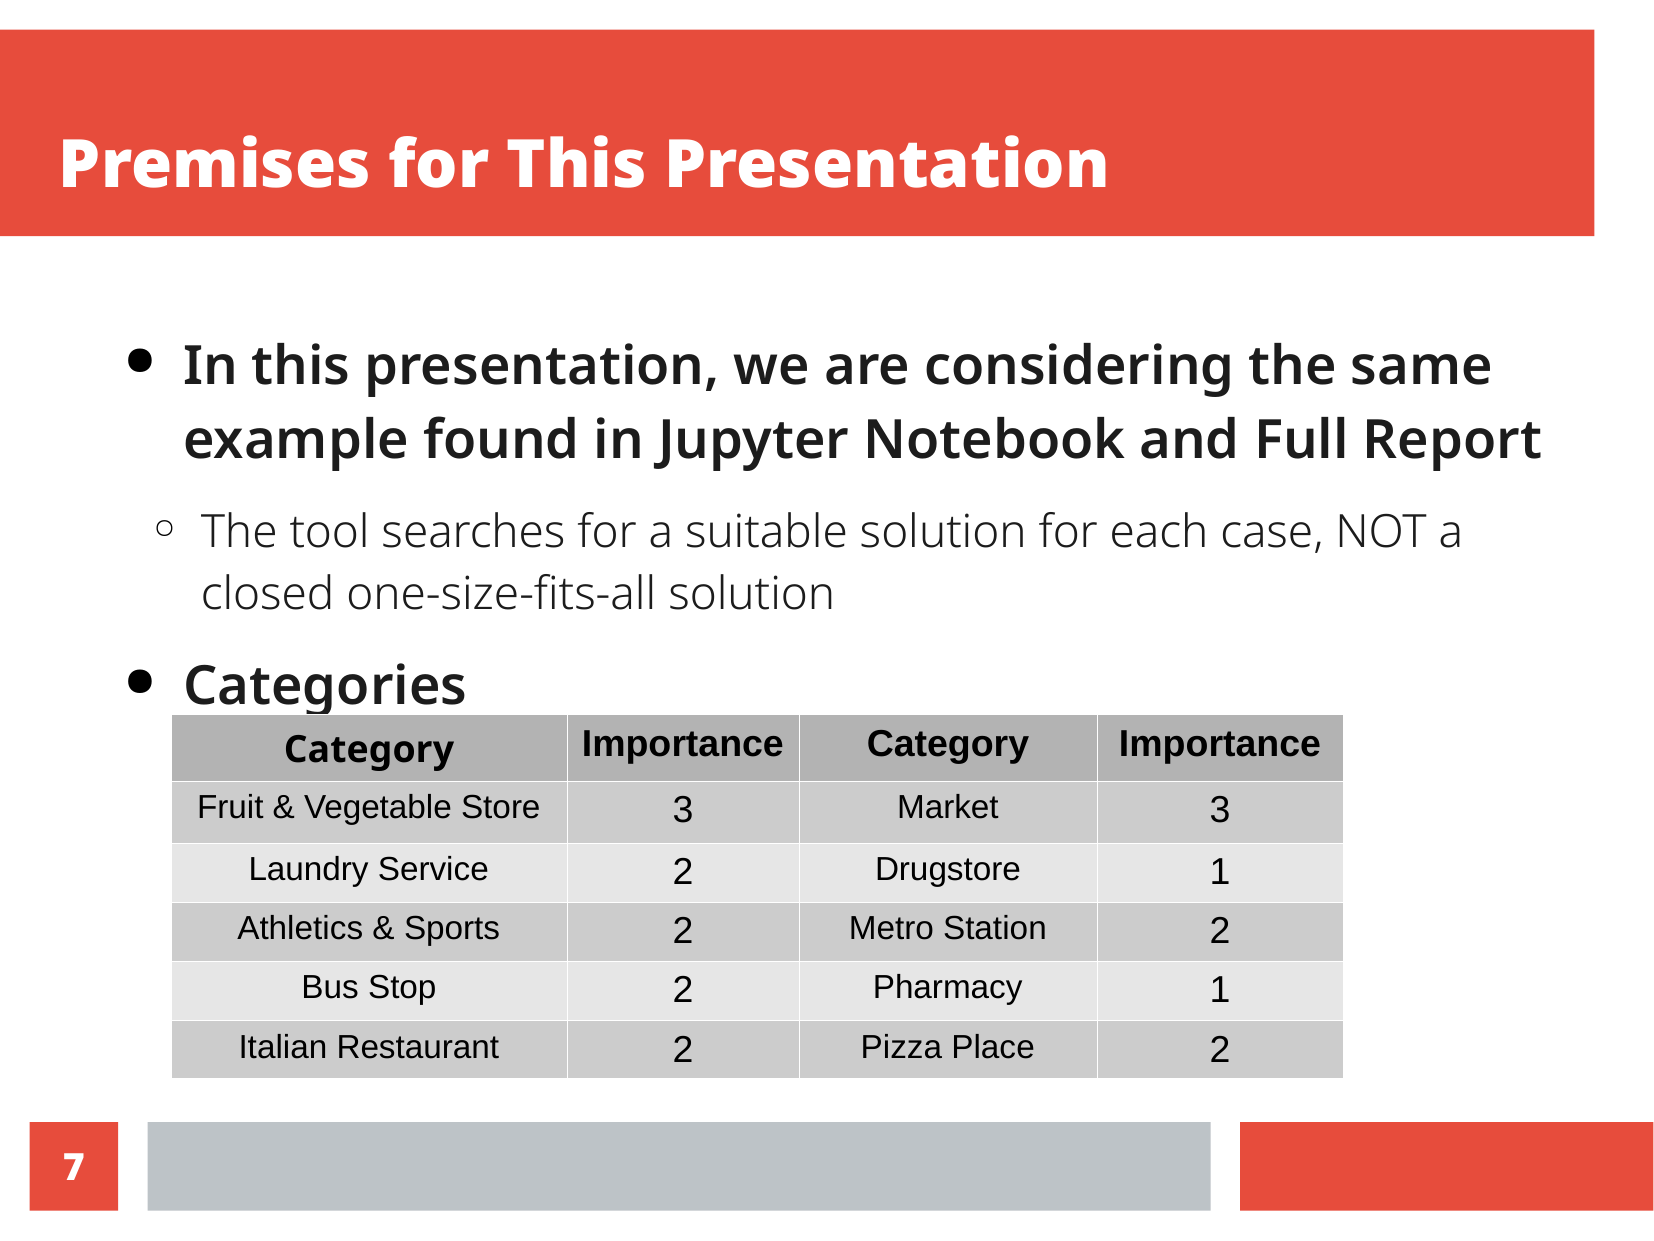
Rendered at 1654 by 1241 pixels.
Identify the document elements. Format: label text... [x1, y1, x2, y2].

table_cell 2 [1098, 903, 1343, 961]
table_cell Metro Station [800, 903, 1097, 961]
list In this presentation, we are considering the same example found in Jupyter Notebook and Full Report The tool searches for a suitable solution for each case, NOT a closed one-size-fits-all solution Categories [64, 326, 1571, 1095]
table_header Importance [568, 715, 799, 781]
table_cell 2 [568, 962, 799, 1020]
table_cell Drugstore [800, 844, 1097, 902]
table_cell Market [800, 782, 1097, 843]
table_cell Italian Restaurant [172, 1021, 567, 1078]
table_cell Athletics & Sports [172, 903, 567, 961]
table_cell 1 [1098, 844, 1343, 902]
table_cell 3 [1098, 782, 1343, 843]
table_cell 2 [568, 903, 799, 961]
table_cell 3 [568, 782, 799, 843]
table_cell Bus Stop [172, 962, 567, 1020]
table_cell 2 [1098, 1021, 1343, 1078]
table_header Category [800, 715, 1097, 781]
table_cell Fruit & Vegetable Store [172, 782, 567, 843]
table_cell Laundry Service [172, 844, 567, 902]
title Premises for This Presentation [59, 59, 1595, 207]
table_cell 2 [568, 844, 799, 902]
table_cell 1 [1098, 962, 1343, 1020]
table_header Category [172, 715, 567, 781]
table_cell Pizza Place [800, 1021, 1097, 1078]
table_cell 2 [568, 1021, 799, 1078]
table_cell Pharmacy [800, 962, 1097, 1020]
table_header Importance [1098, 715, 1343, 781]
